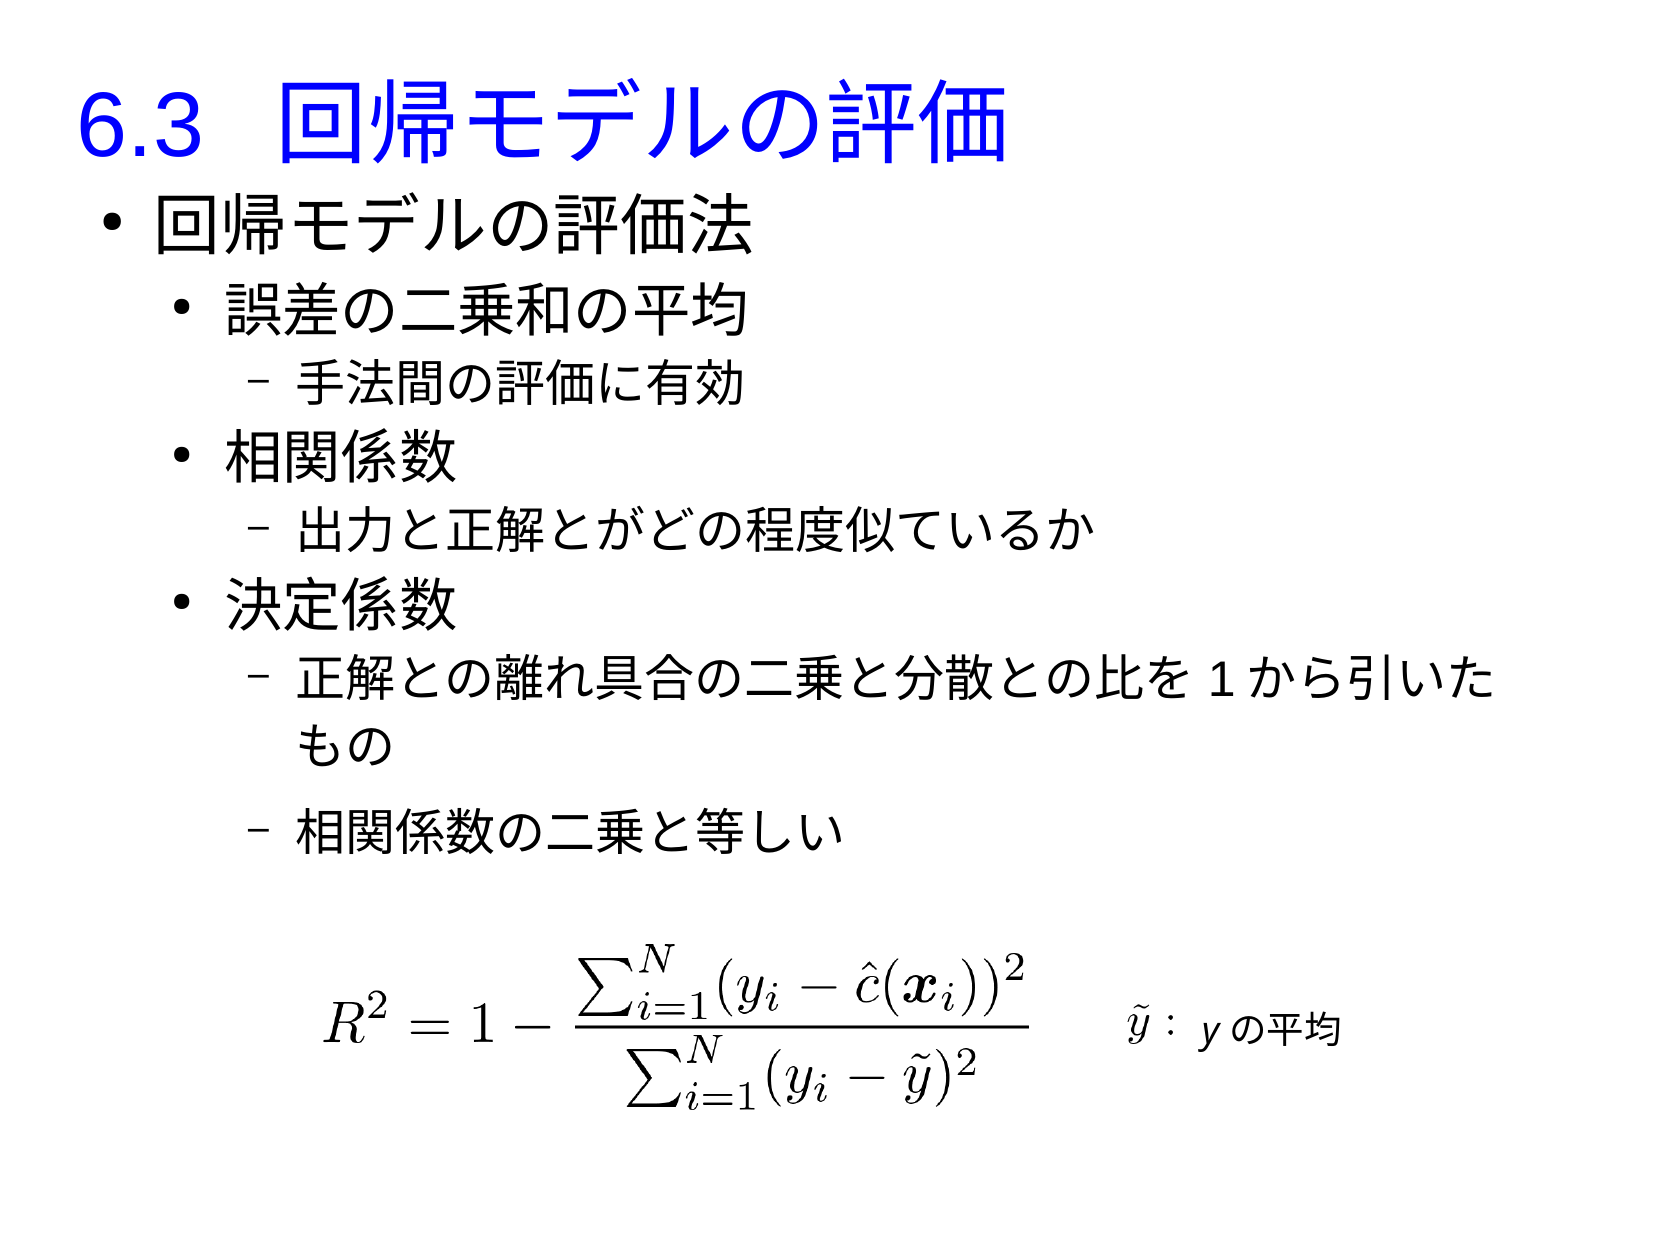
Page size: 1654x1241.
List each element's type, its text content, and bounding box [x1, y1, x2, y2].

text_box yの平均 [1187, 992, 1357, 1064]
picture [323, 944, 1029, 1110]
list 回帰モデルの評価法 誤差の二乗和の平均 手法間の評価に有効 相関係数 出力と正解とがどの程度似ているか 決定係数 正解との離れ具合の二乗と分散との比を1から引いたもの 相関係数の二乗と等しい [82, 177, 1536, 1152]
picture [1127, 1004, 1173, 1044]
title 6.3 回帰モデルの評価 [76, 52, 1565, 190]
